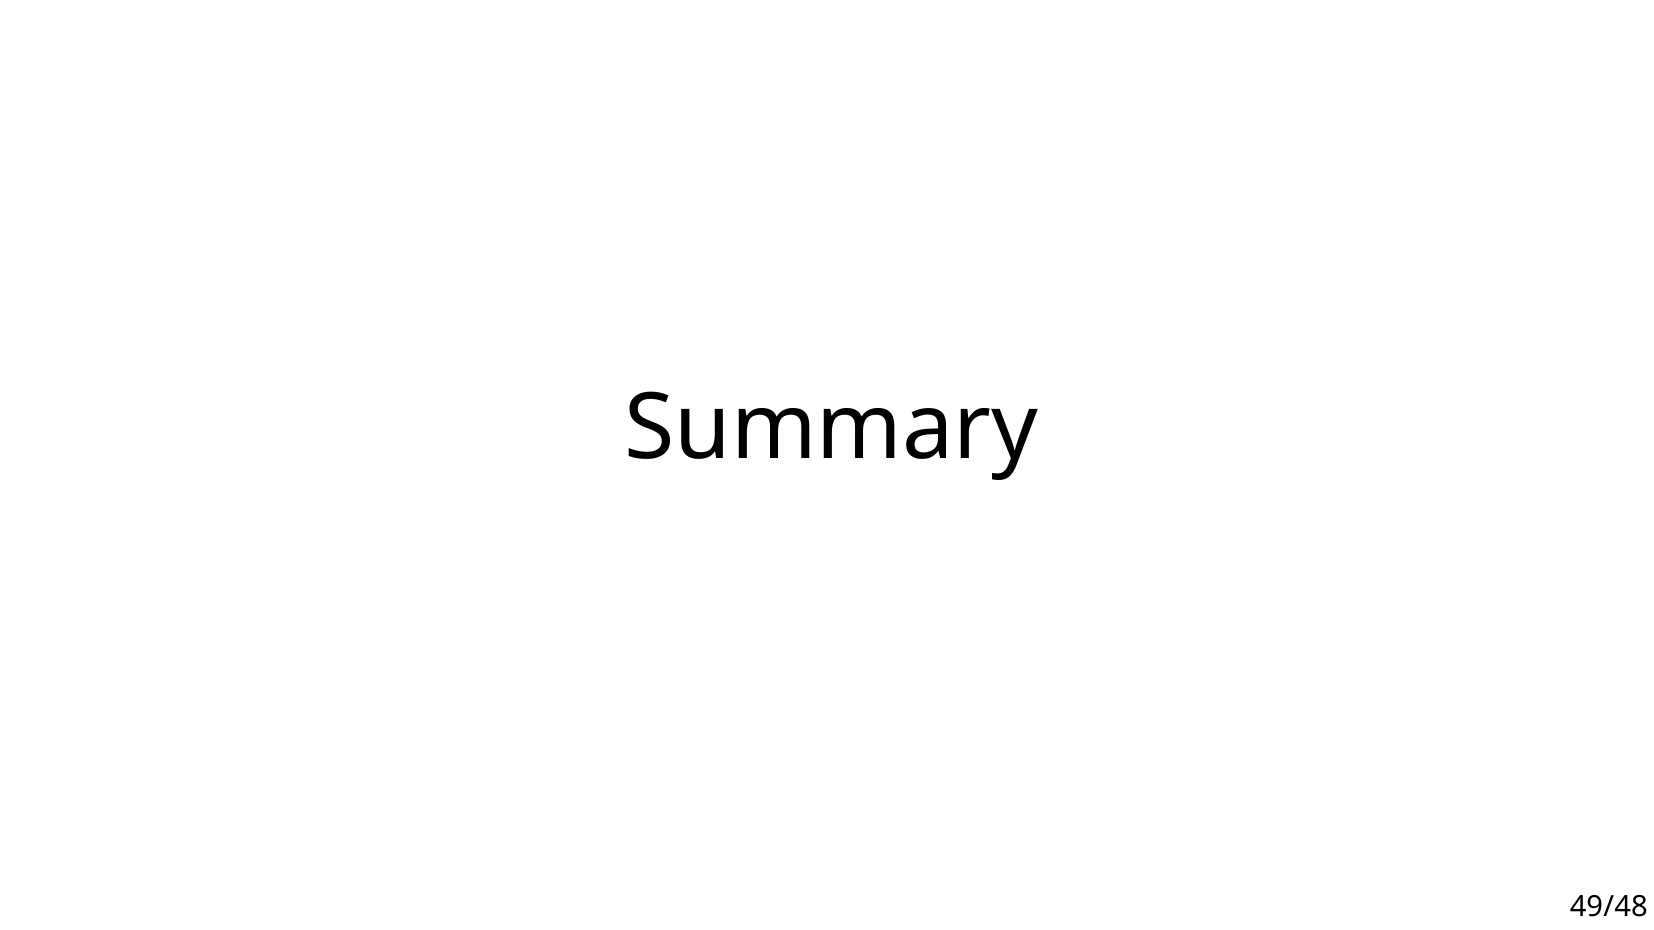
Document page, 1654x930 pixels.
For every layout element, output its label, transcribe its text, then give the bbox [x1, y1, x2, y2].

title Summary [87, 344, 1576, 501]
